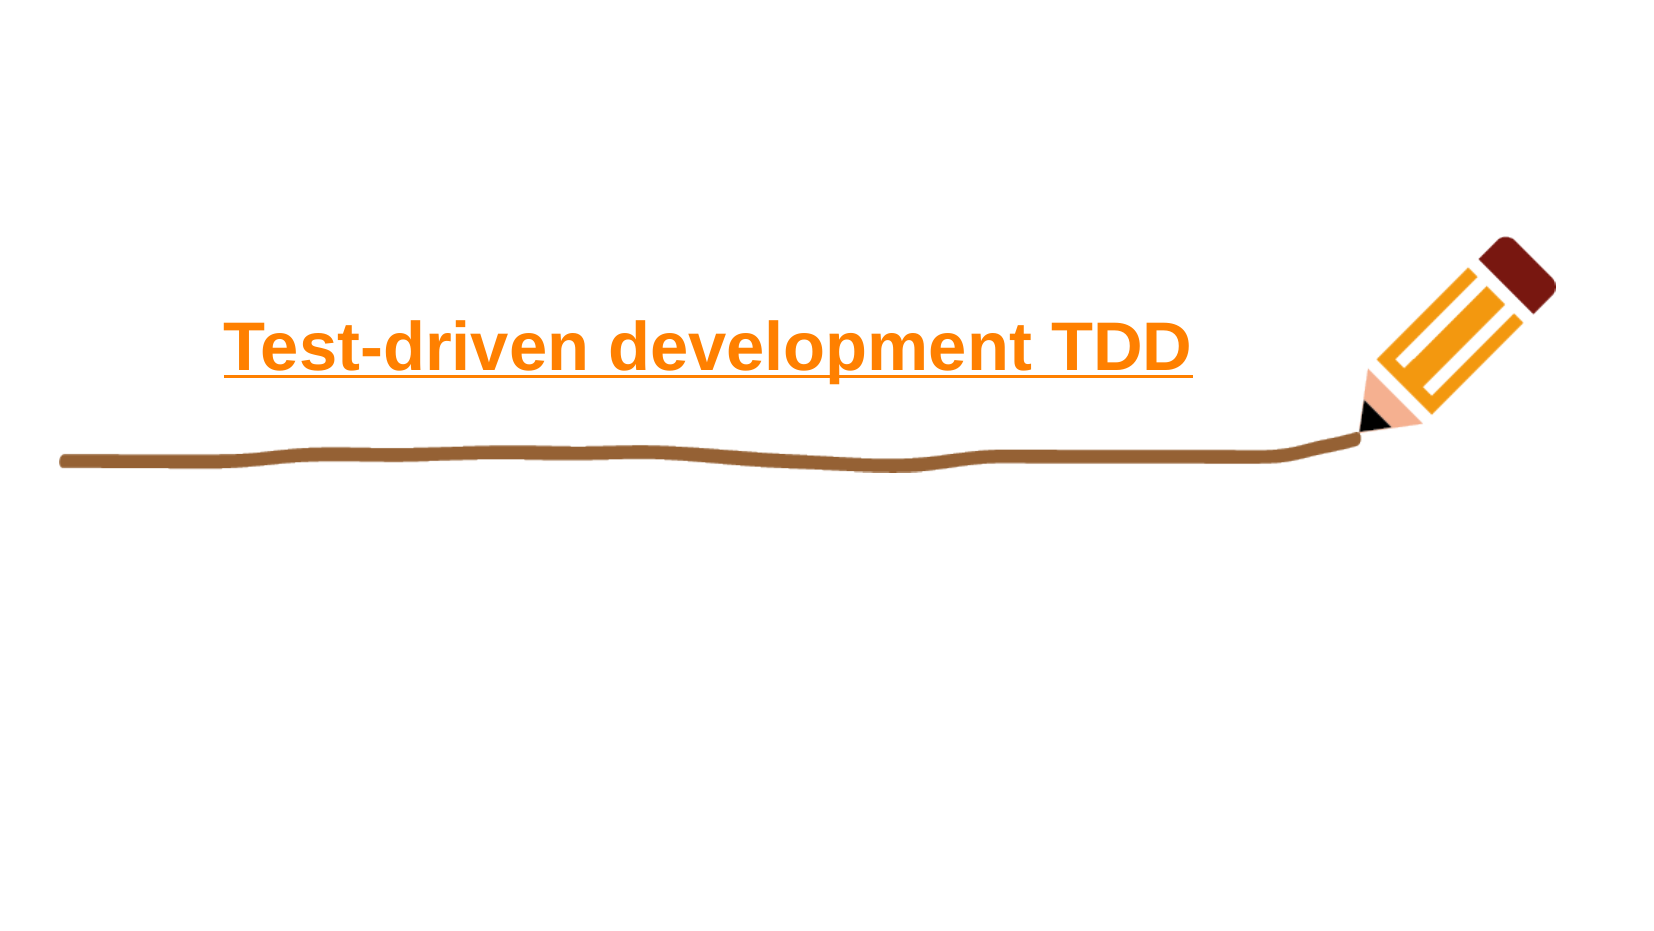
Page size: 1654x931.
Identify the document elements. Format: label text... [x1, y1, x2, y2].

title Test-driven development TDD [88, 265, 1329, 429]
picture [59, 236, 1556, 473]
